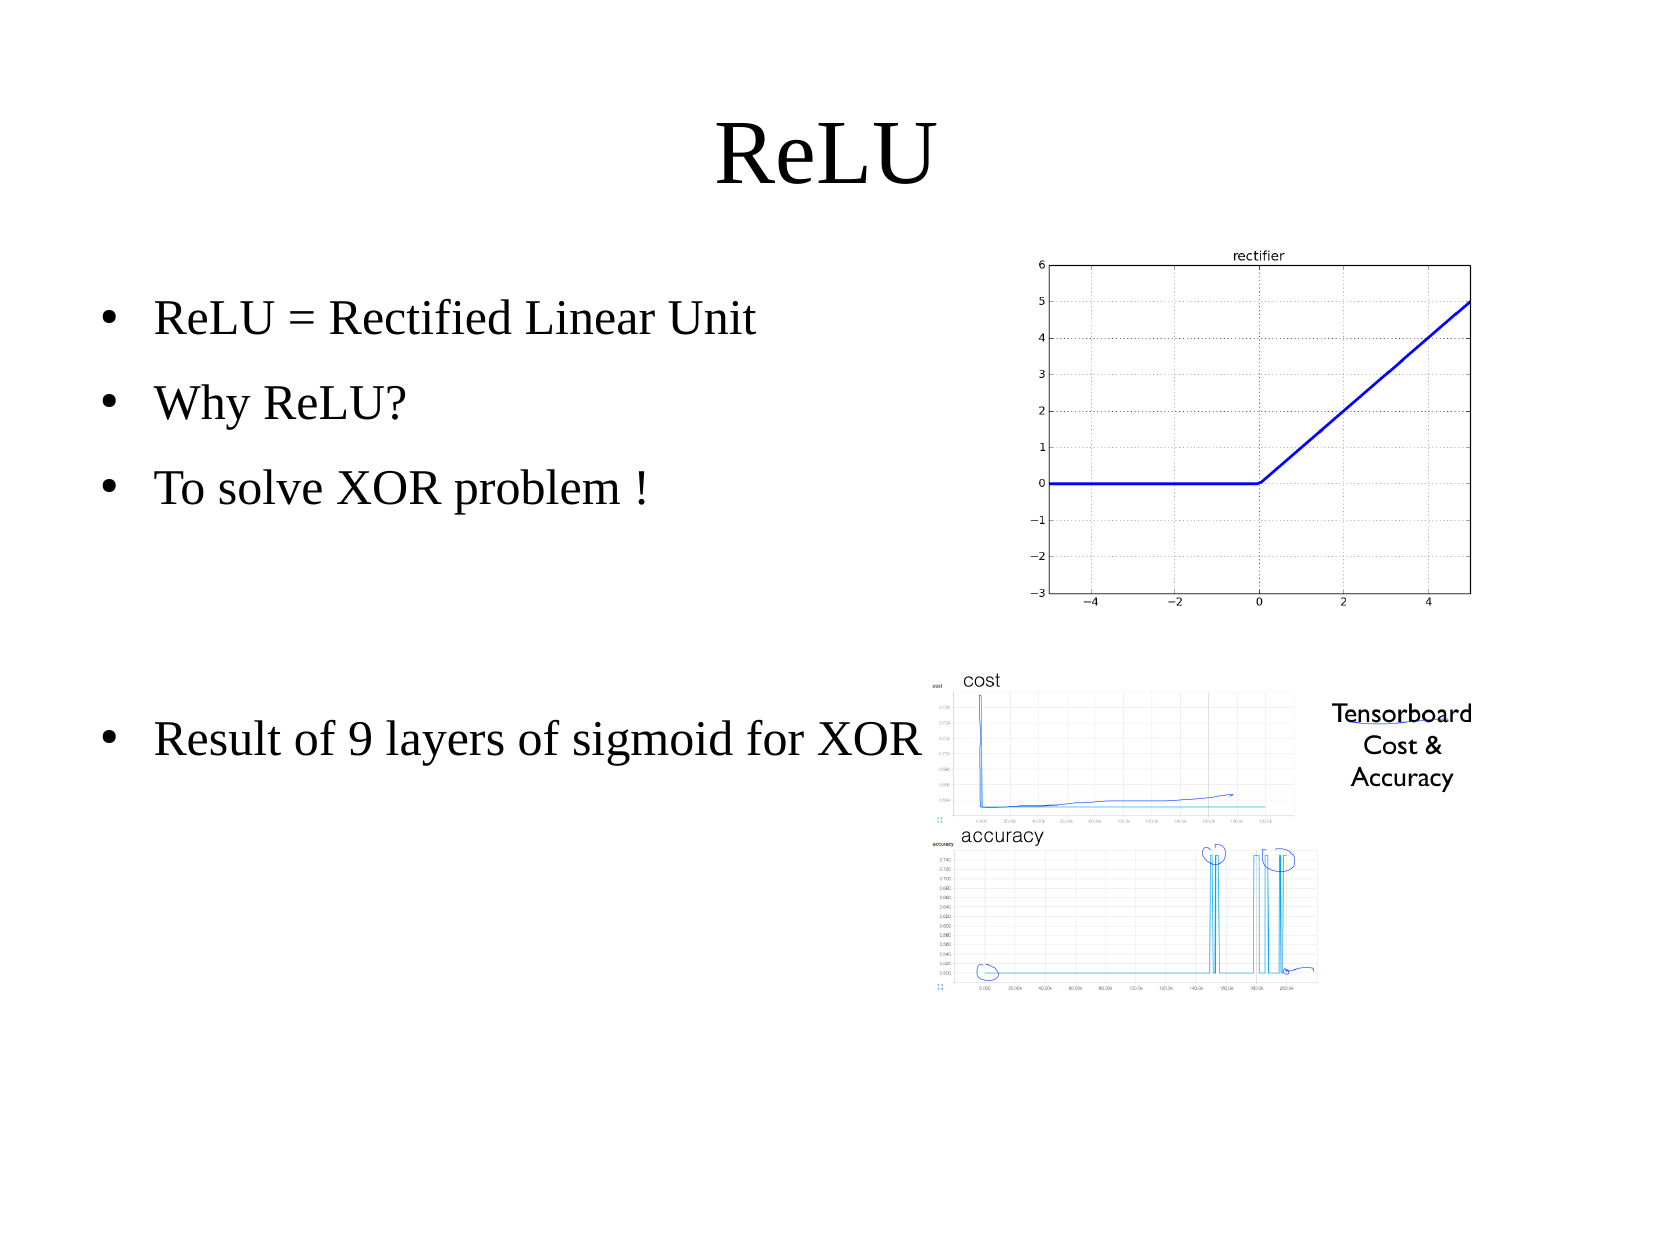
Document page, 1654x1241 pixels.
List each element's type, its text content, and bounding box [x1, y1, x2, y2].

list ReLU = Rectified Linear Unit Why ReLU? To solve XOR problem ! Result of 9 layers of sigmoid for XOR [82, 290, 1571, 1010]
picture [923, 649, 1489, 1015]
title ReLU [82, 49, 1571, 257]
picture [980, 224, 1524, 634]
